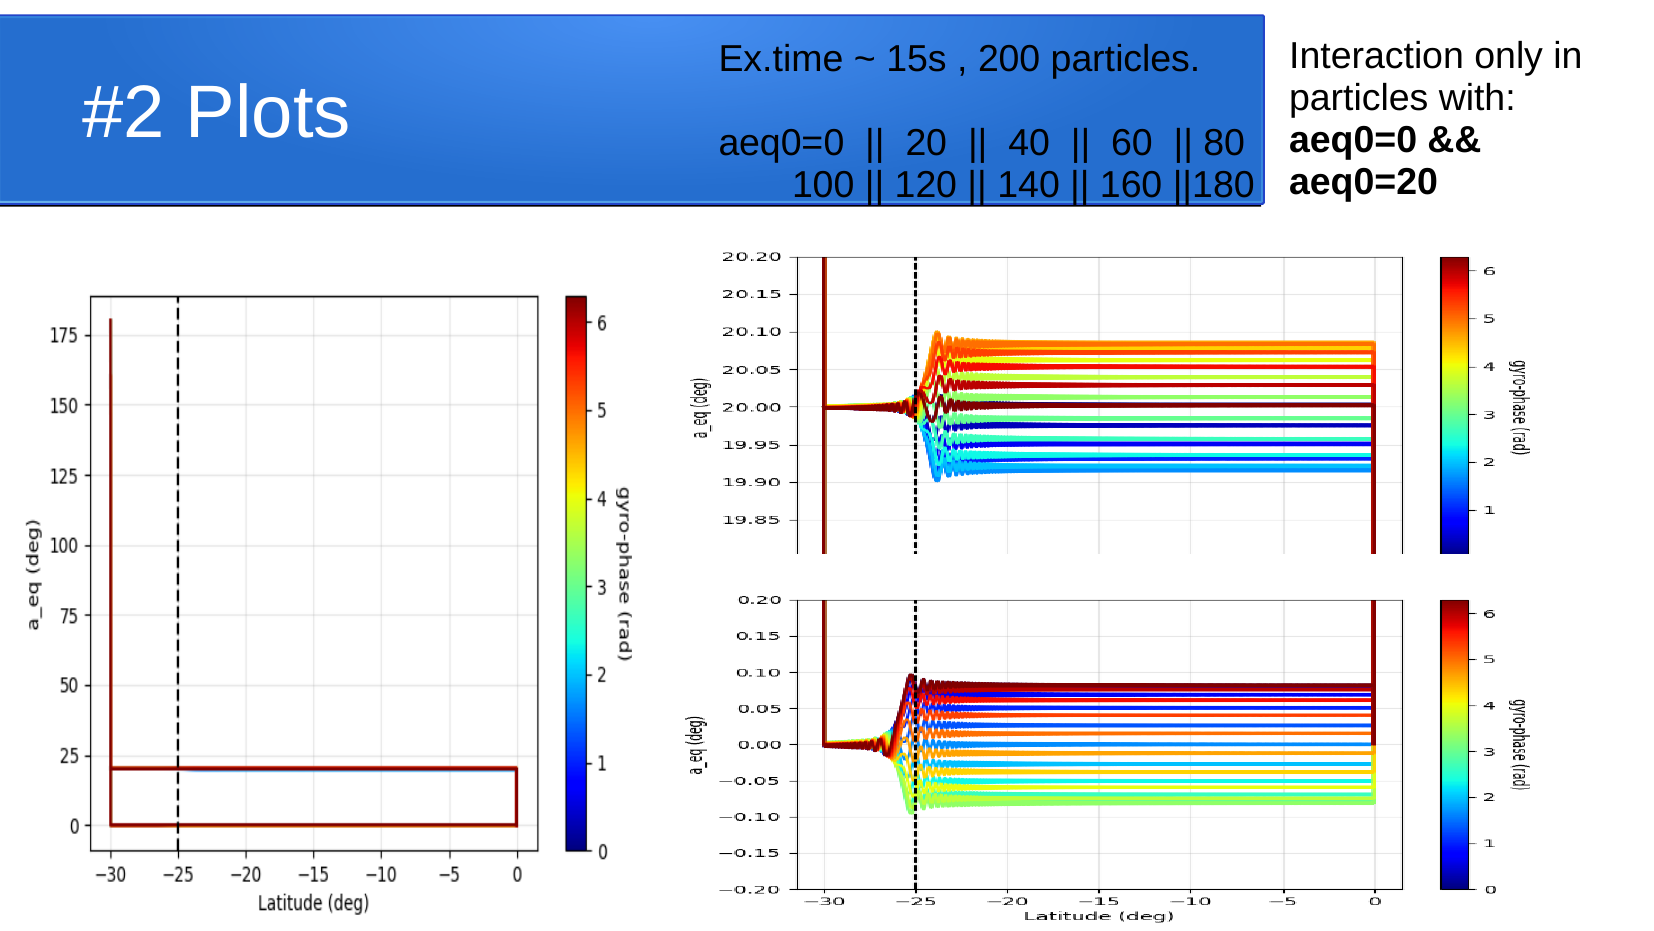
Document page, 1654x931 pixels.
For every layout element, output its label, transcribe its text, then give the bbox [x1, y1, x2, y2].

text_box Interaction only in particles with: aeq0=0 && aeq0=20 [1274, 0, 1606, 209]
text_box Ex.time ~ 15s , 200 particles. aeq0=0 || 20 || 40 || 60 || 80 100 || 120 || 140 || 160 ||180 [703, 30, 1274, 209]
title #2 Plots [82, 35, 703, 189]
picture [0, 209, 1651, 930]
